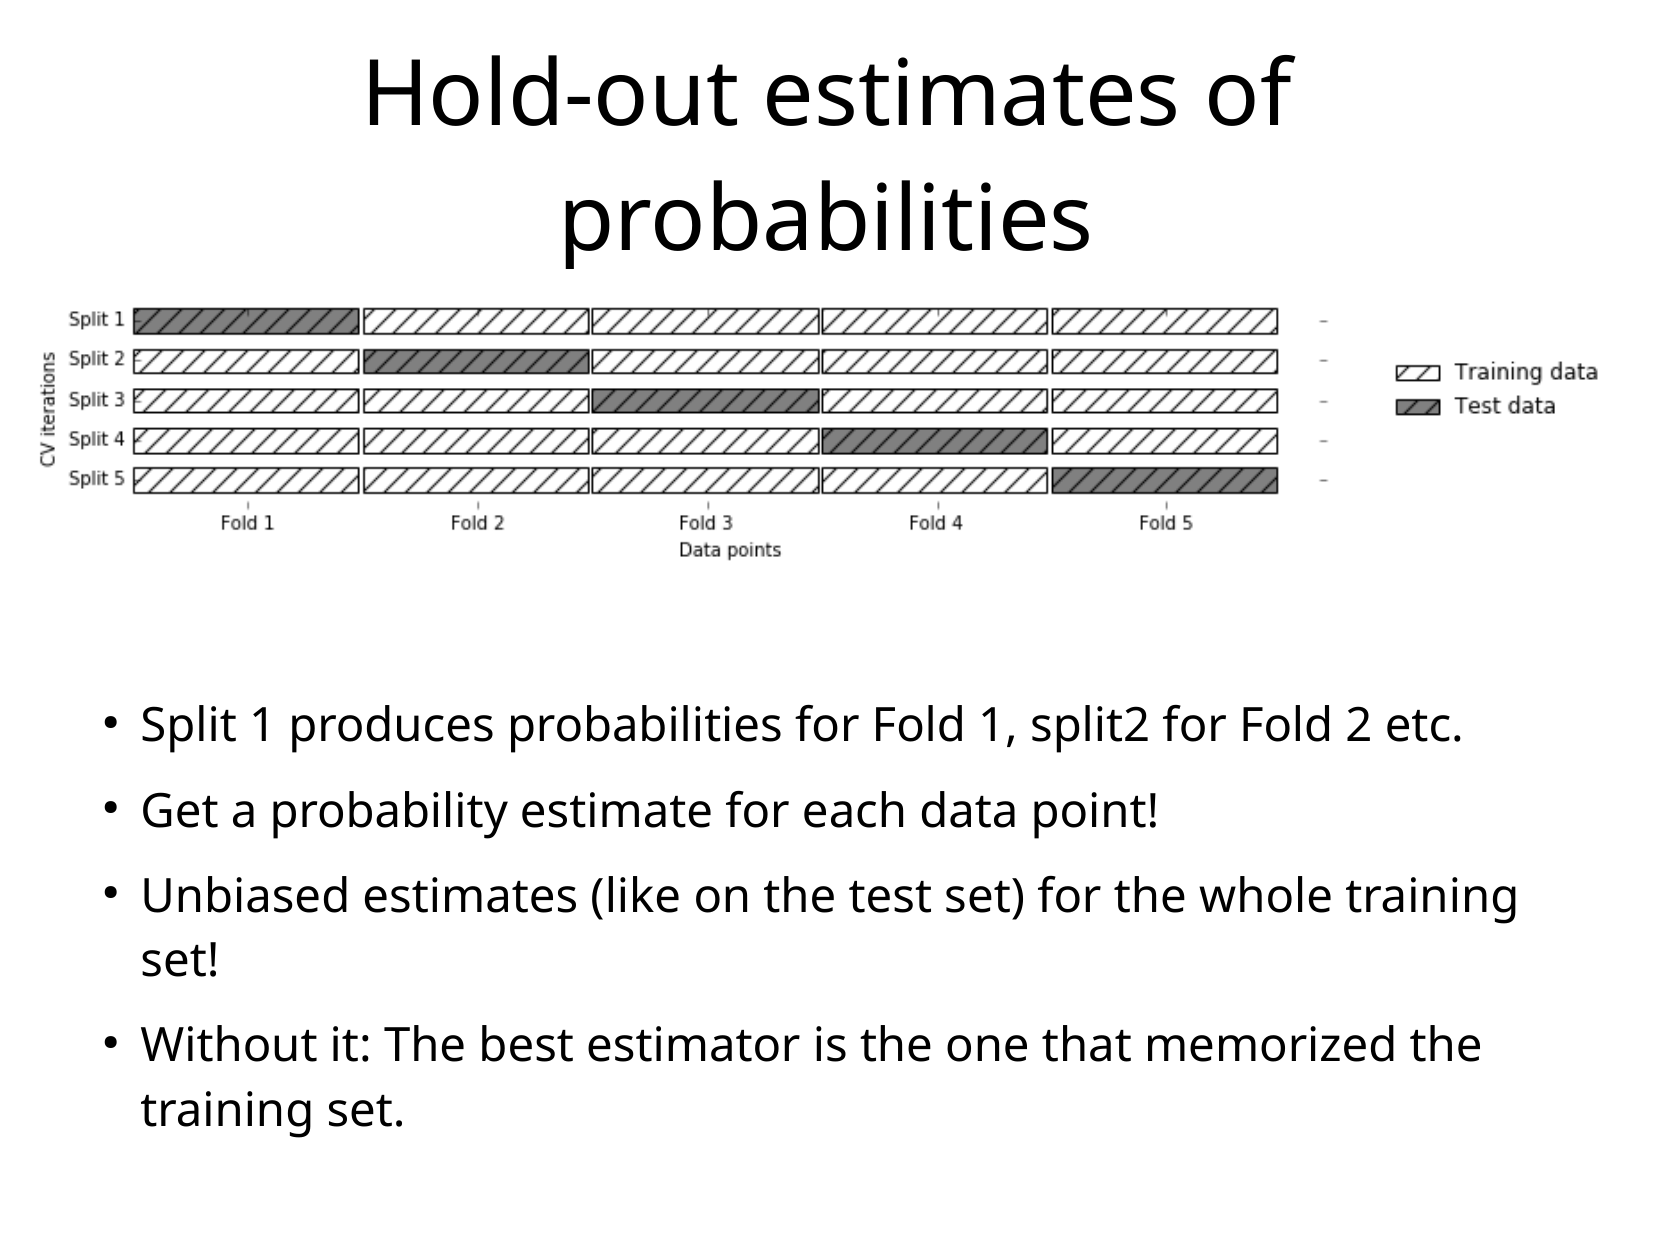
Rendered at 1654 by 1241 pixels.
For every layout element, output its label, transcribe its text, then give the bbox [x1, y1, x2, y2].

title Hold-out estimates of probabilities [82, 49, 1571, 257]
picture [30, 269, 1621, 573]
list Split 1 produces probabilities for Fold 1, split2 for Fold 2 etc. Get a probability estimate for each data point! Unbiased estimates (like on the test set) for the whole training set! Without it: The best estimator is the one that memorized the training set. [90, 573, 1579, 1156]
